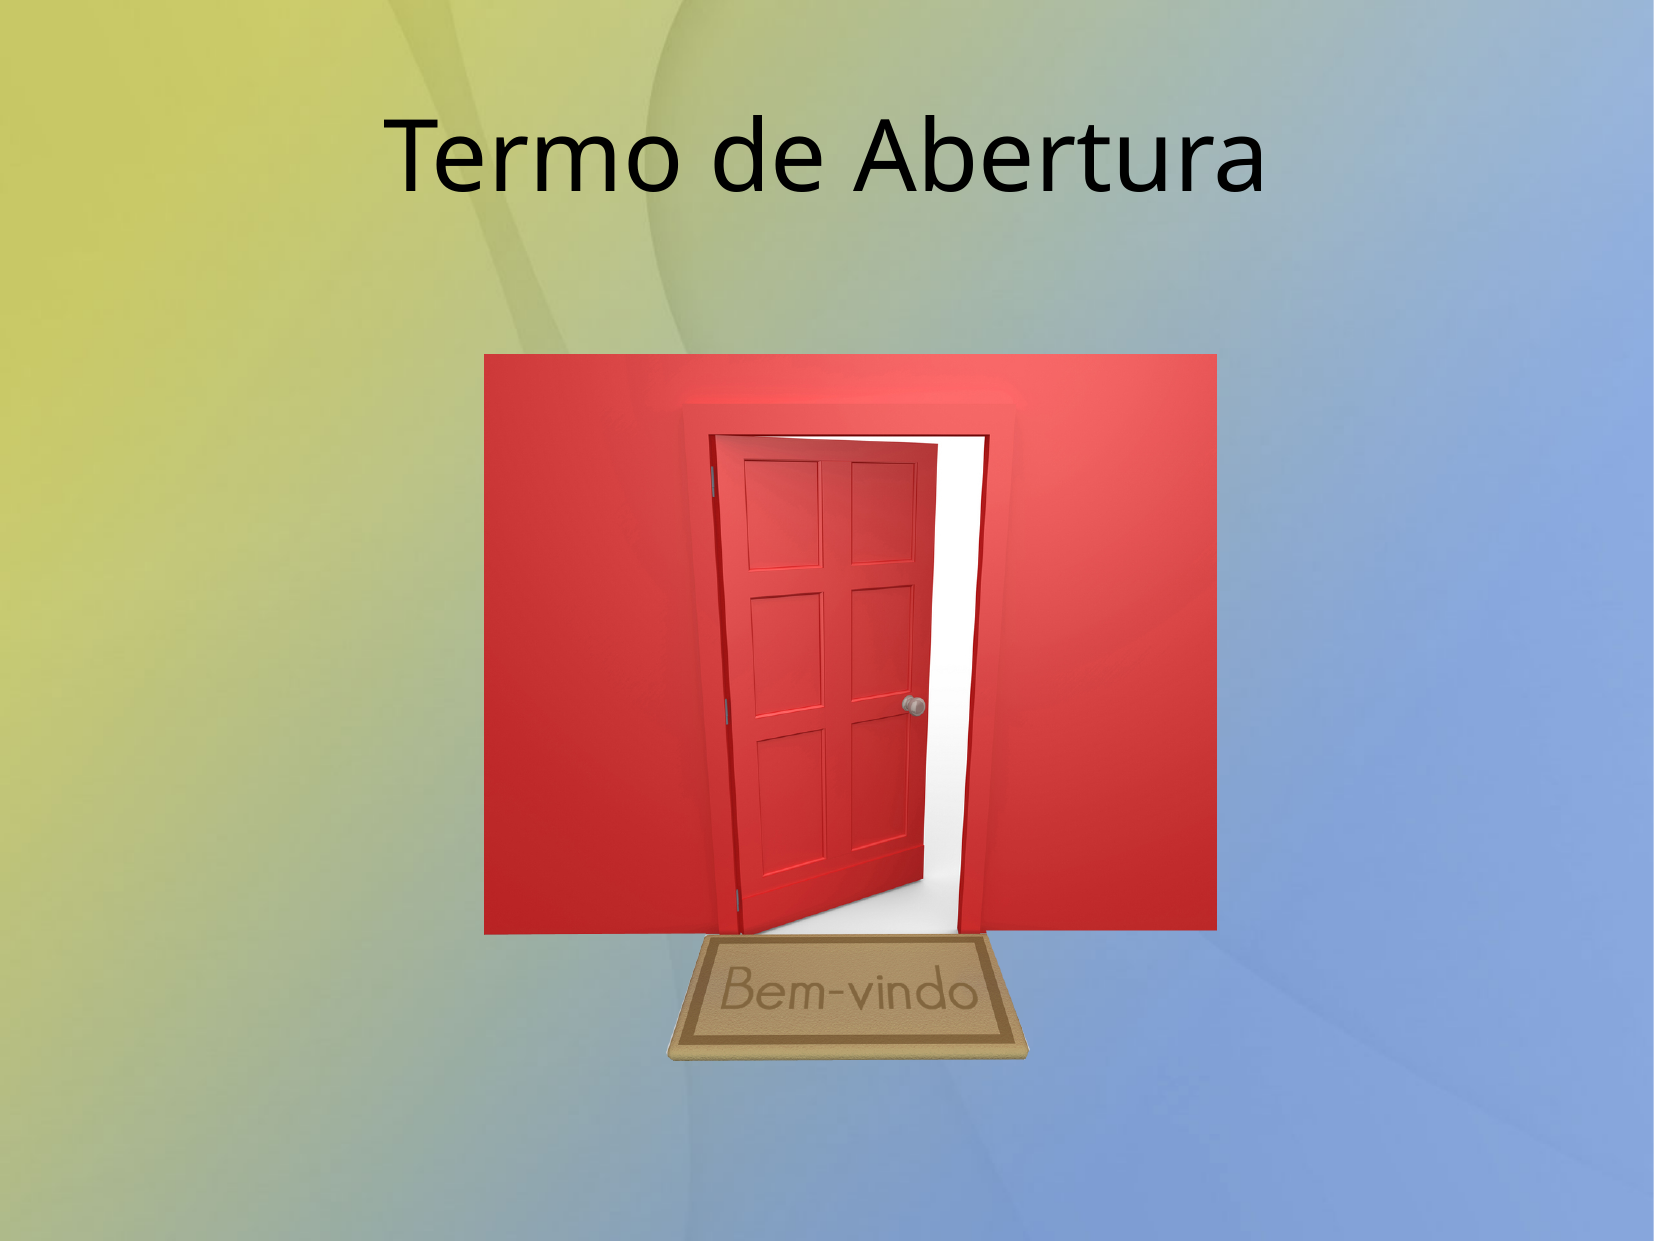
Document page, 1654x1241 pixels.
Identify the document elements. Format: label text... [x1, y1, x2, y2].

picture [0, 0, 1654, 1241]
title Termo de Abertura [82, 49, 1571, 257]
